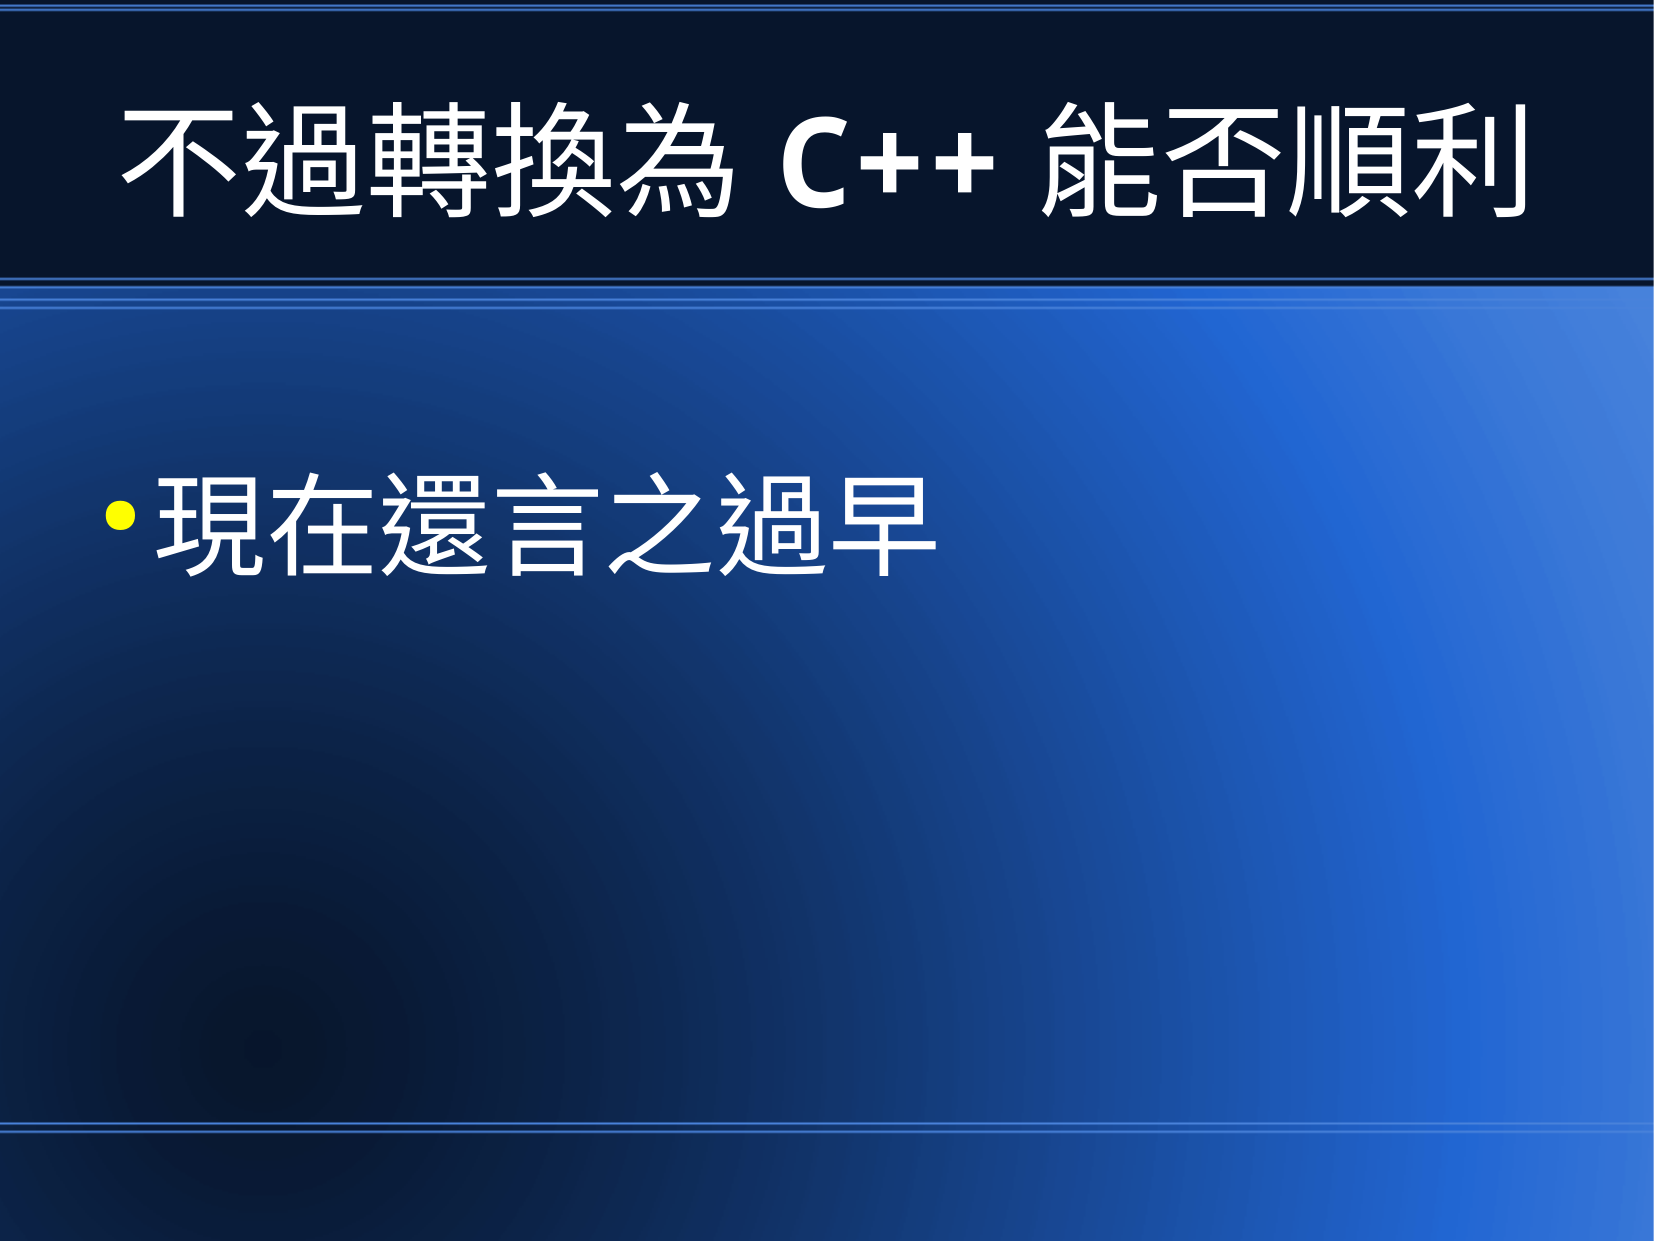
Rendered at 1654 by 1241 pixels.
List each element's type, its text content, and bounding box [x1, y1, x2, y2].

title 不過轉換為C++能否順利 [82, 49, 1571, 257]
list 現在還言之過早 [82, 355, 1571, 1241]
picture [0, 0, 1654, 1241]
